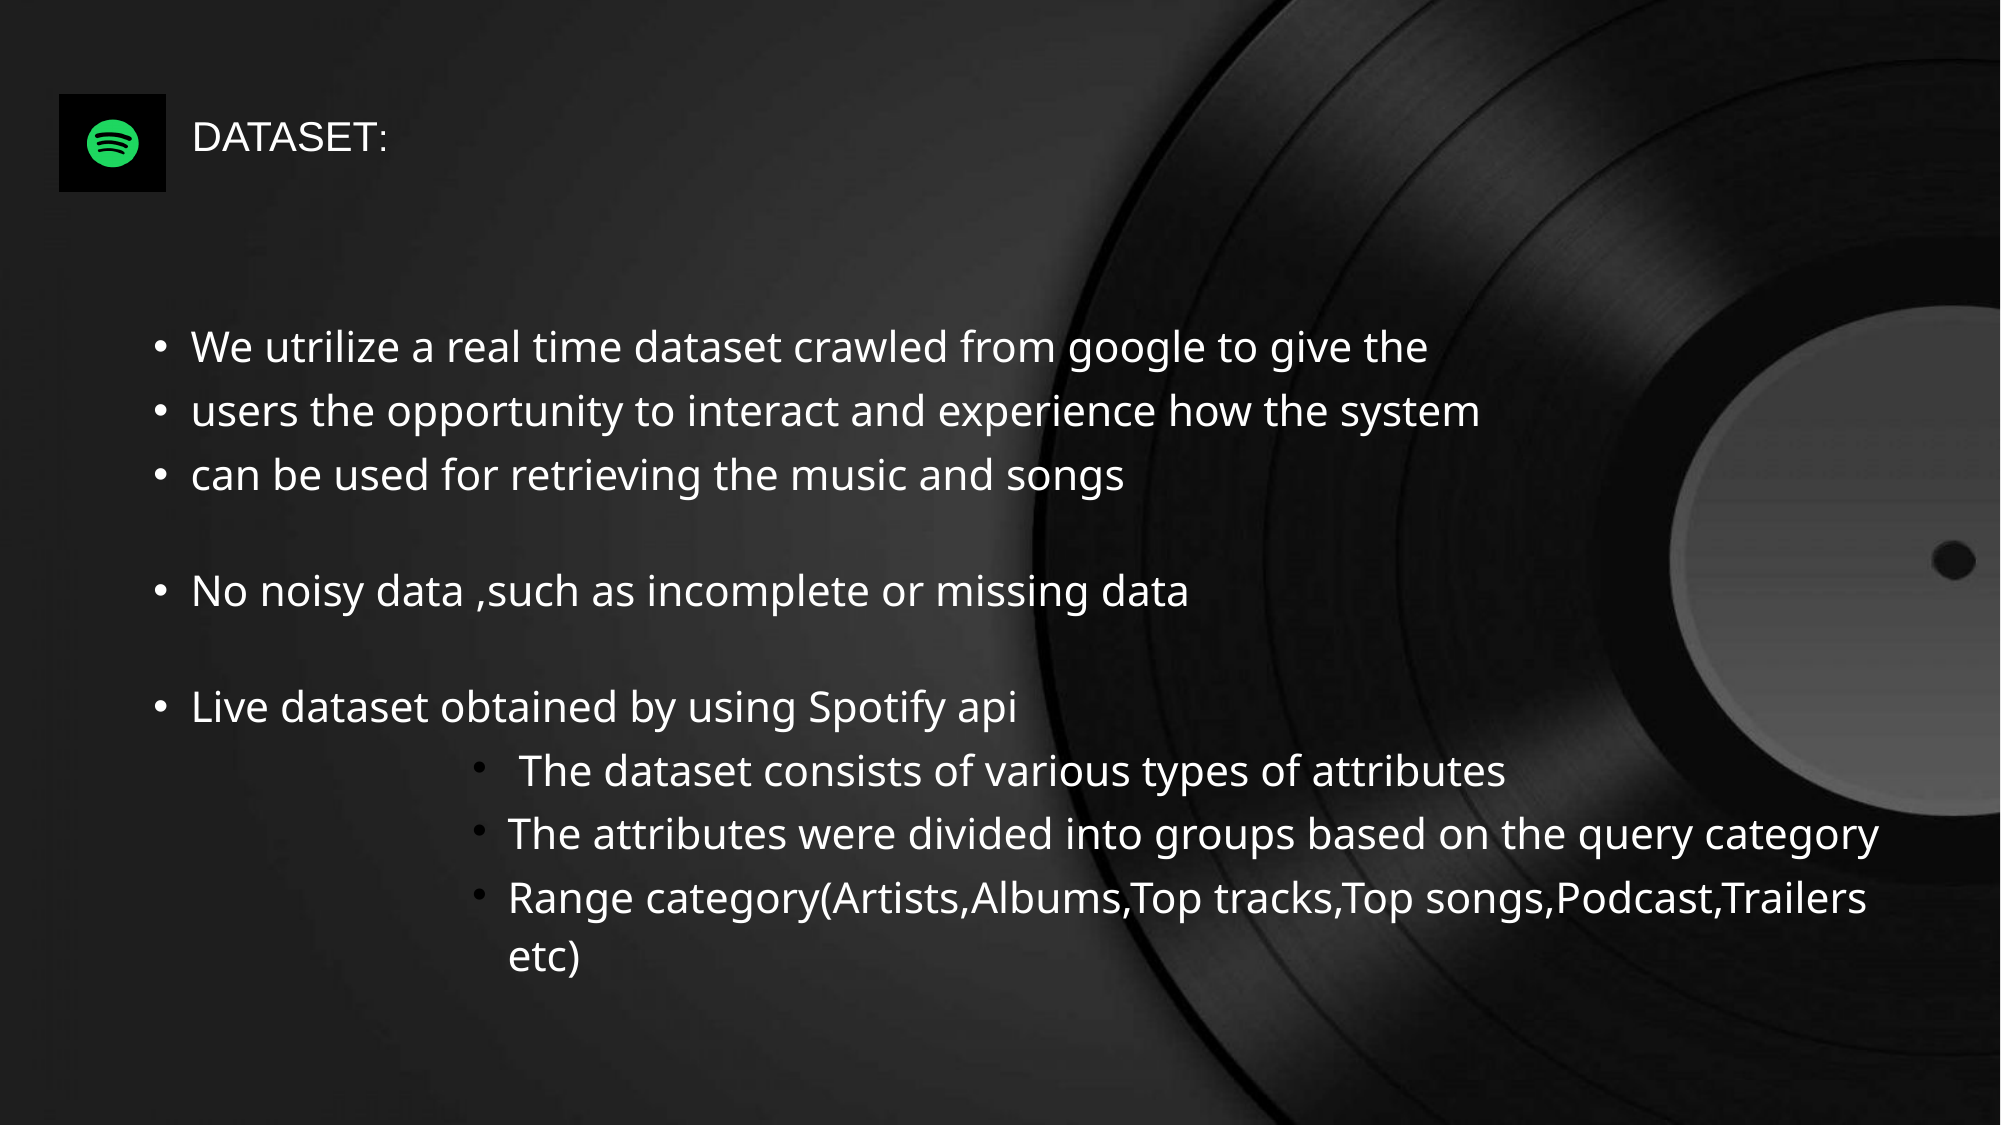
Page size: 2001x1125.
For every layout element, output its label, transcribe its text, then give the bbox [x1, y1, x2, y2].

text_box We utrilize a real time dataset crawled from google to give the users the opportunity to interact and experience how the system can be used for retrieving the music and songs No noisy data ,such as incomplete or missing data Live dataset obtained by using Spotify api The dataset consists of various types of attributes The attributes were divided into groups based on the query category Range category(Artists,Albums,Top tracks,Top songs,Podcast,Trailers etc) [138, 303, 1937, 992]
text_box DATASET: [177, 106, 615, 168]
picture [0, 0, 2001, 1125]
